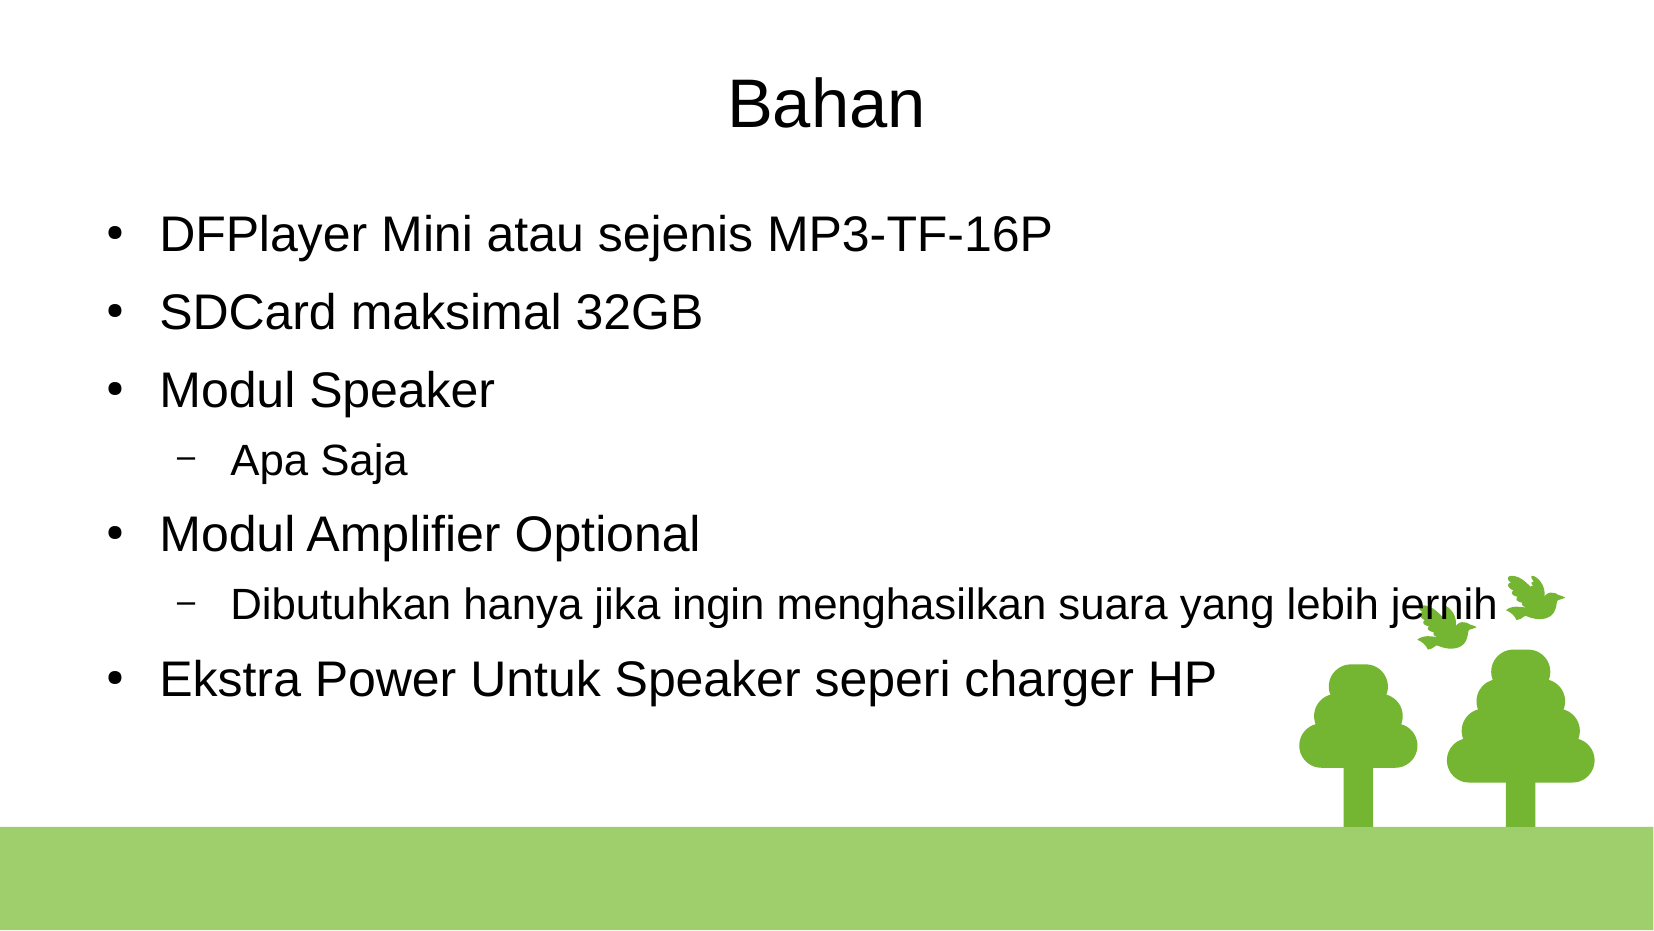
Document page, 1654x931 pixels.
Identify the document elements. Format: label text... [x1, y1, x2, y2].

title Bahan [88, 29, 1565, 178]
list DFPlayer Mini atau sejenis MP3-TF-16P SDCard maksimal 32GB Modul Speaker Apa Saja Modul Amplifier Optional Dibutuhkan hanya jika ingin menghasilkan suara yang lebih jernih Ekstra Power Untuk Speaker seperi charger HP [88, 206, 1565, 739]
